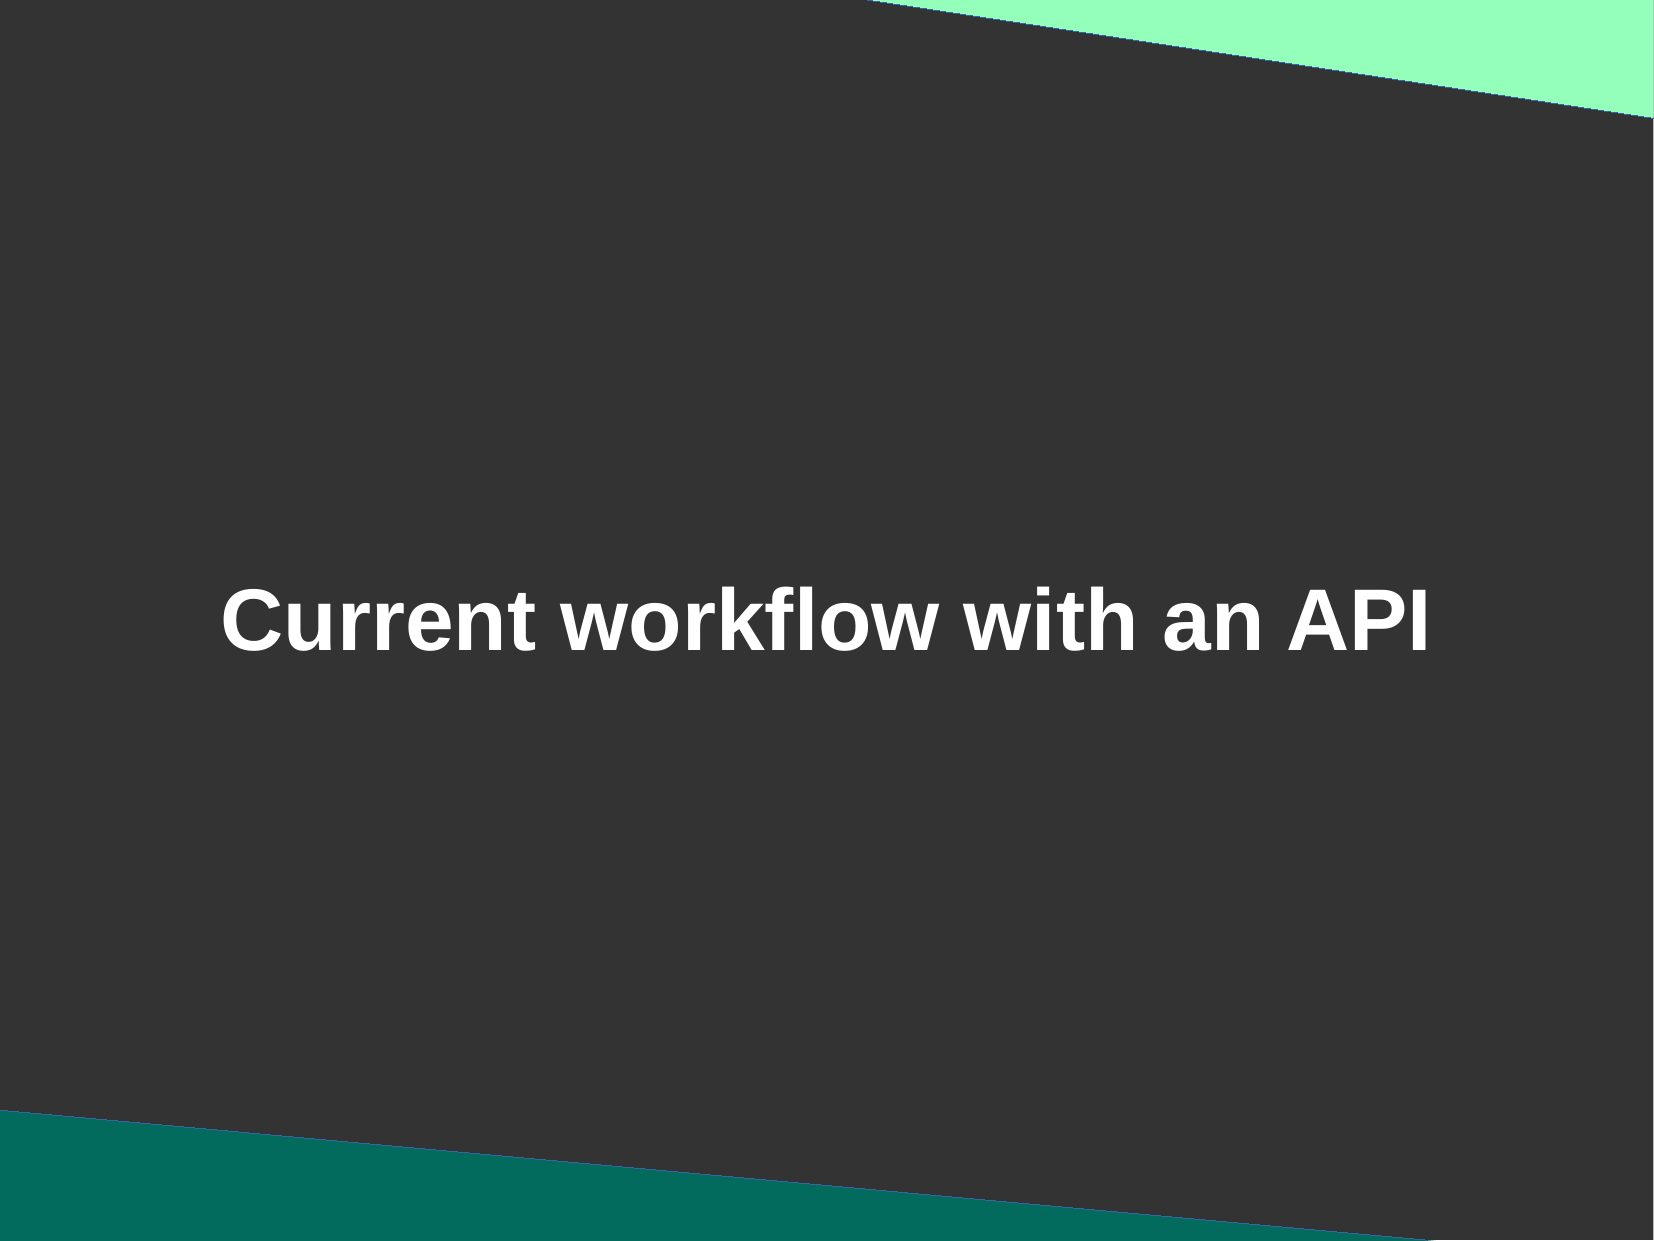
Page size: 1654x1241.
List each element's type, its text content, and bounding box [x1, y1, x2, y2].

text_box [867, 0, 1654, 119]
title Current workflow with an API [31, 571, 1622, 669]
